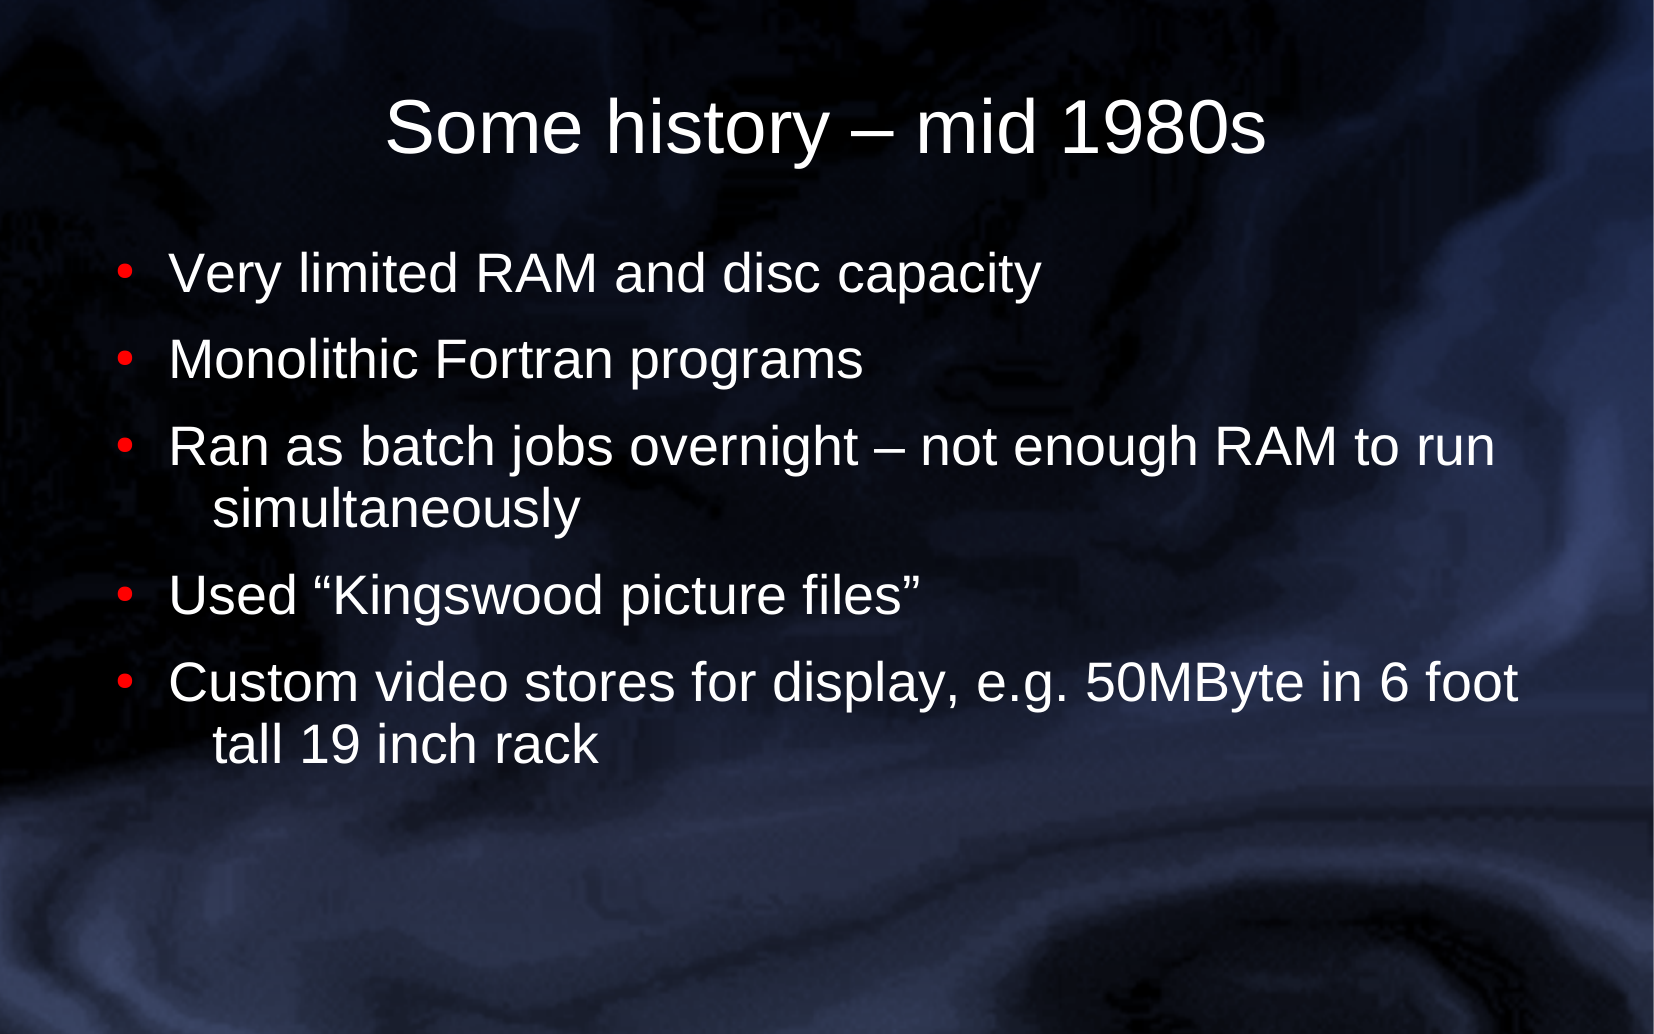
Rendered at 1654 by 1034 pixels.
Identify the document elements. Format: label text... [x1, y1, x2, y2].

list Very limited RAM and disc capacity Monolithic Fortran programs Ran as batch jobs overnight – not enough RAM to run simultaneously Used “Kingswood picture files” Custom video stores for display, e.g. 50MByte in 6 foot tall 19 inch rack [82, 241, 1571, 842]
title Some history – mid 1980s [82, 41, 1571, 214]
picture [0, 0, 1654, 1034]
